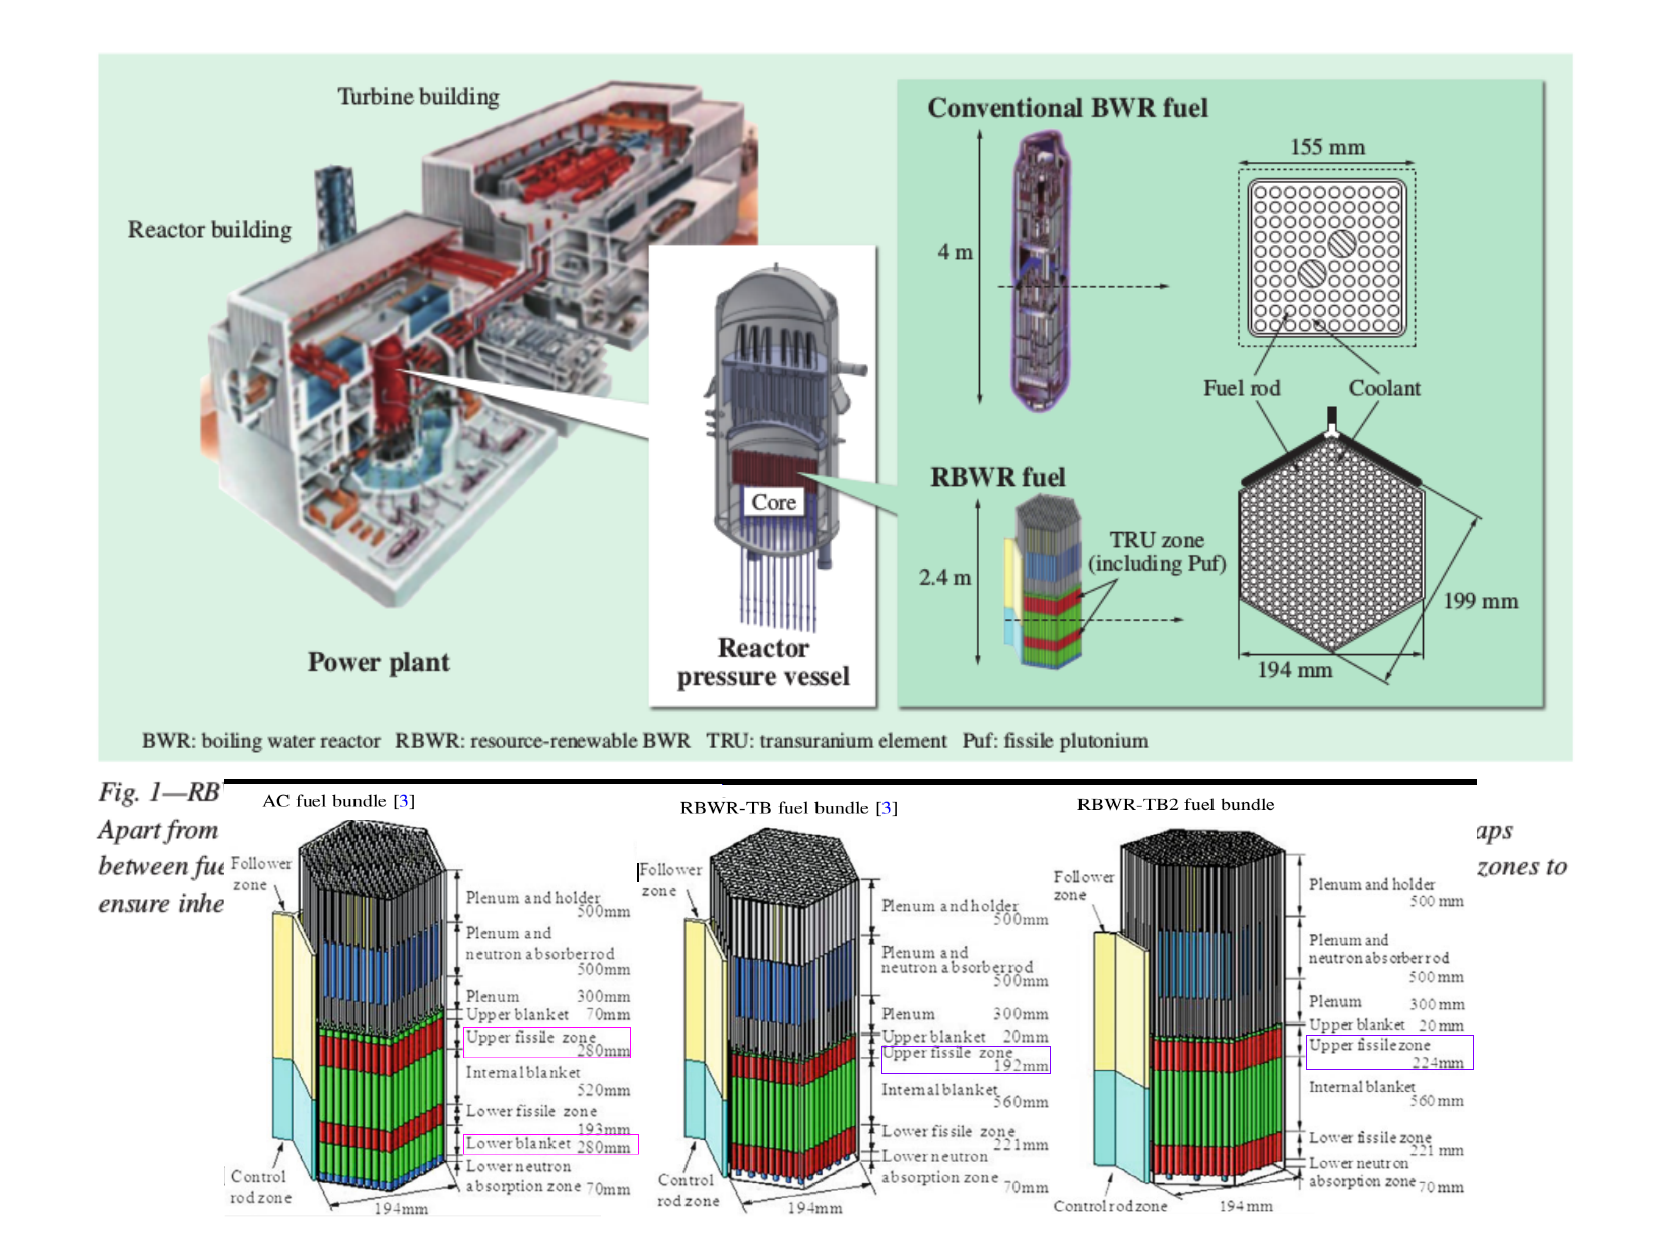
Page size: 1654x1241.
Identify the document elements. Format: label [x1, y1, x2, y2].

picture [80, 28, 1584, 1217]
